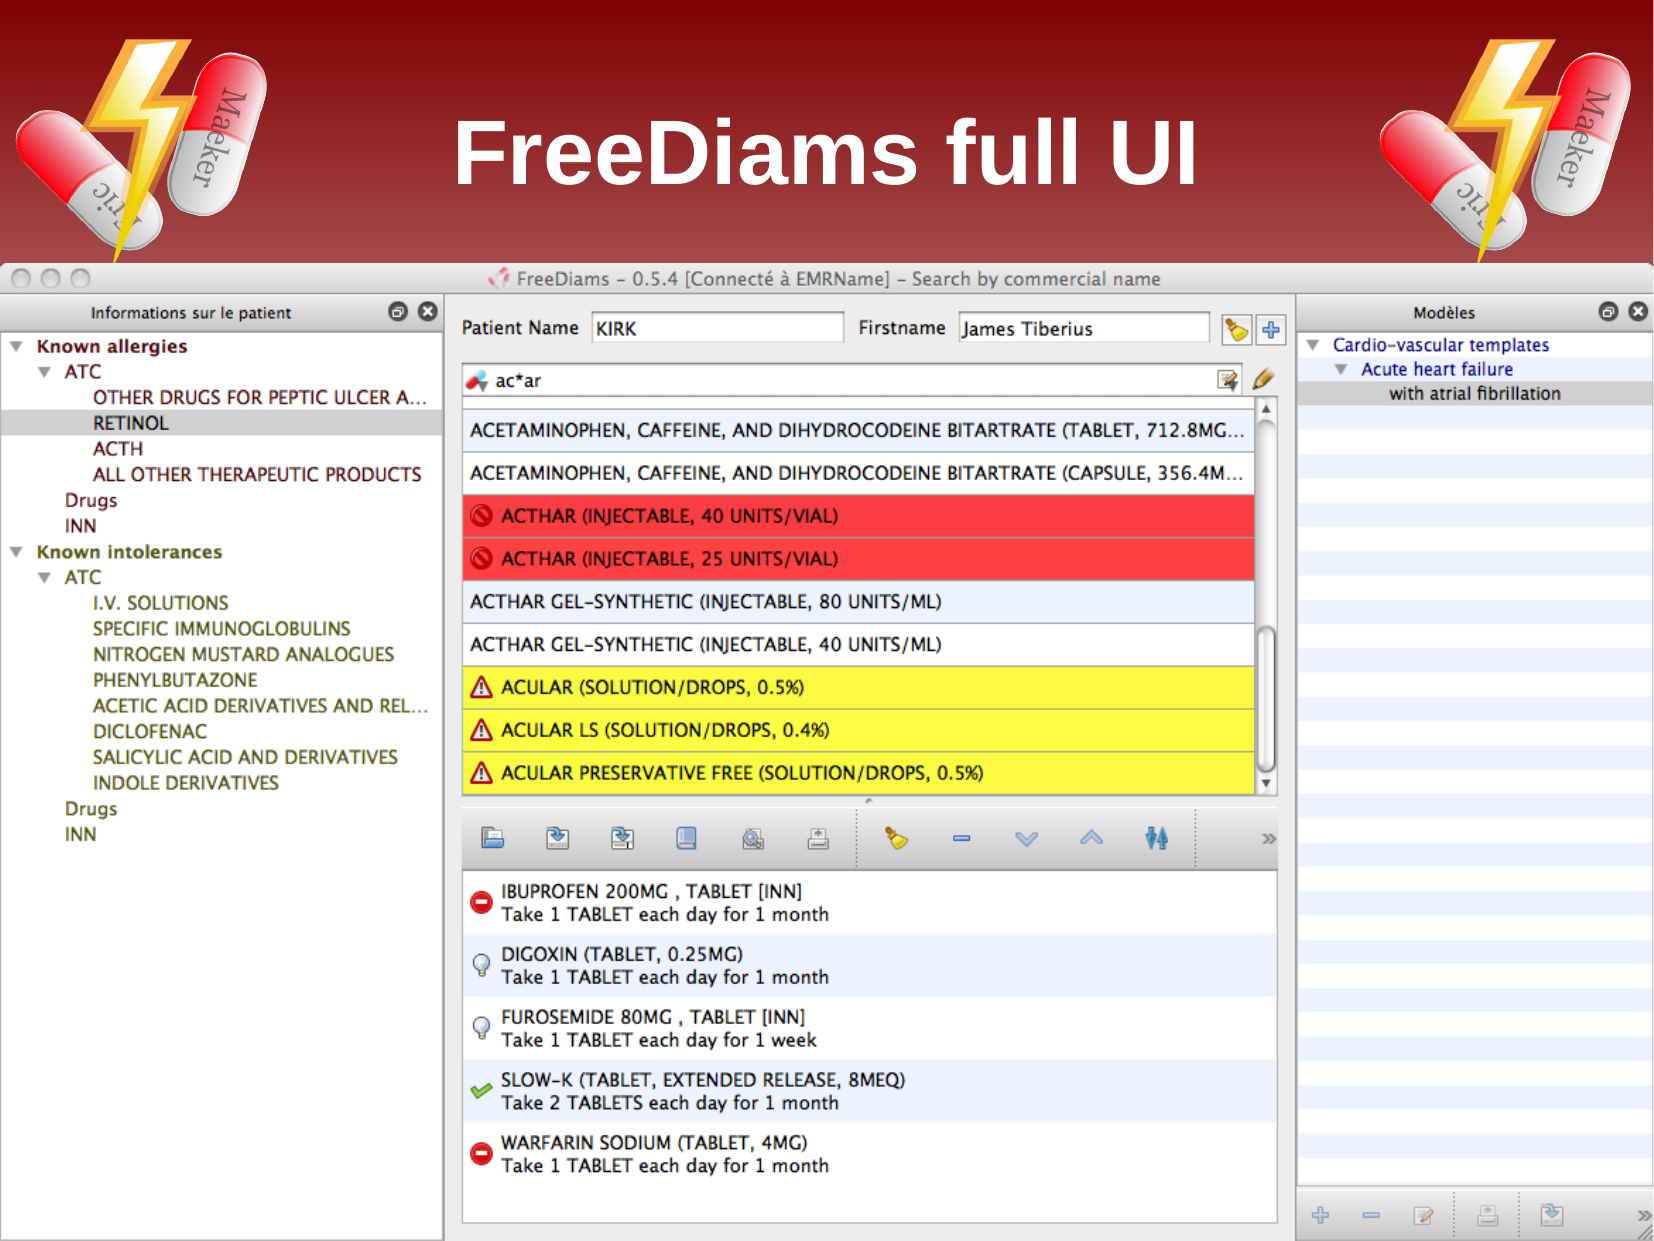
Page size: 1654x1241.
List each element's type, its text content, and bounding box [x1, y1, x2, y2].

title FreeDiams full UI [295, 49, 1359, 257]
picture [0, 29, 1654, 1241]
